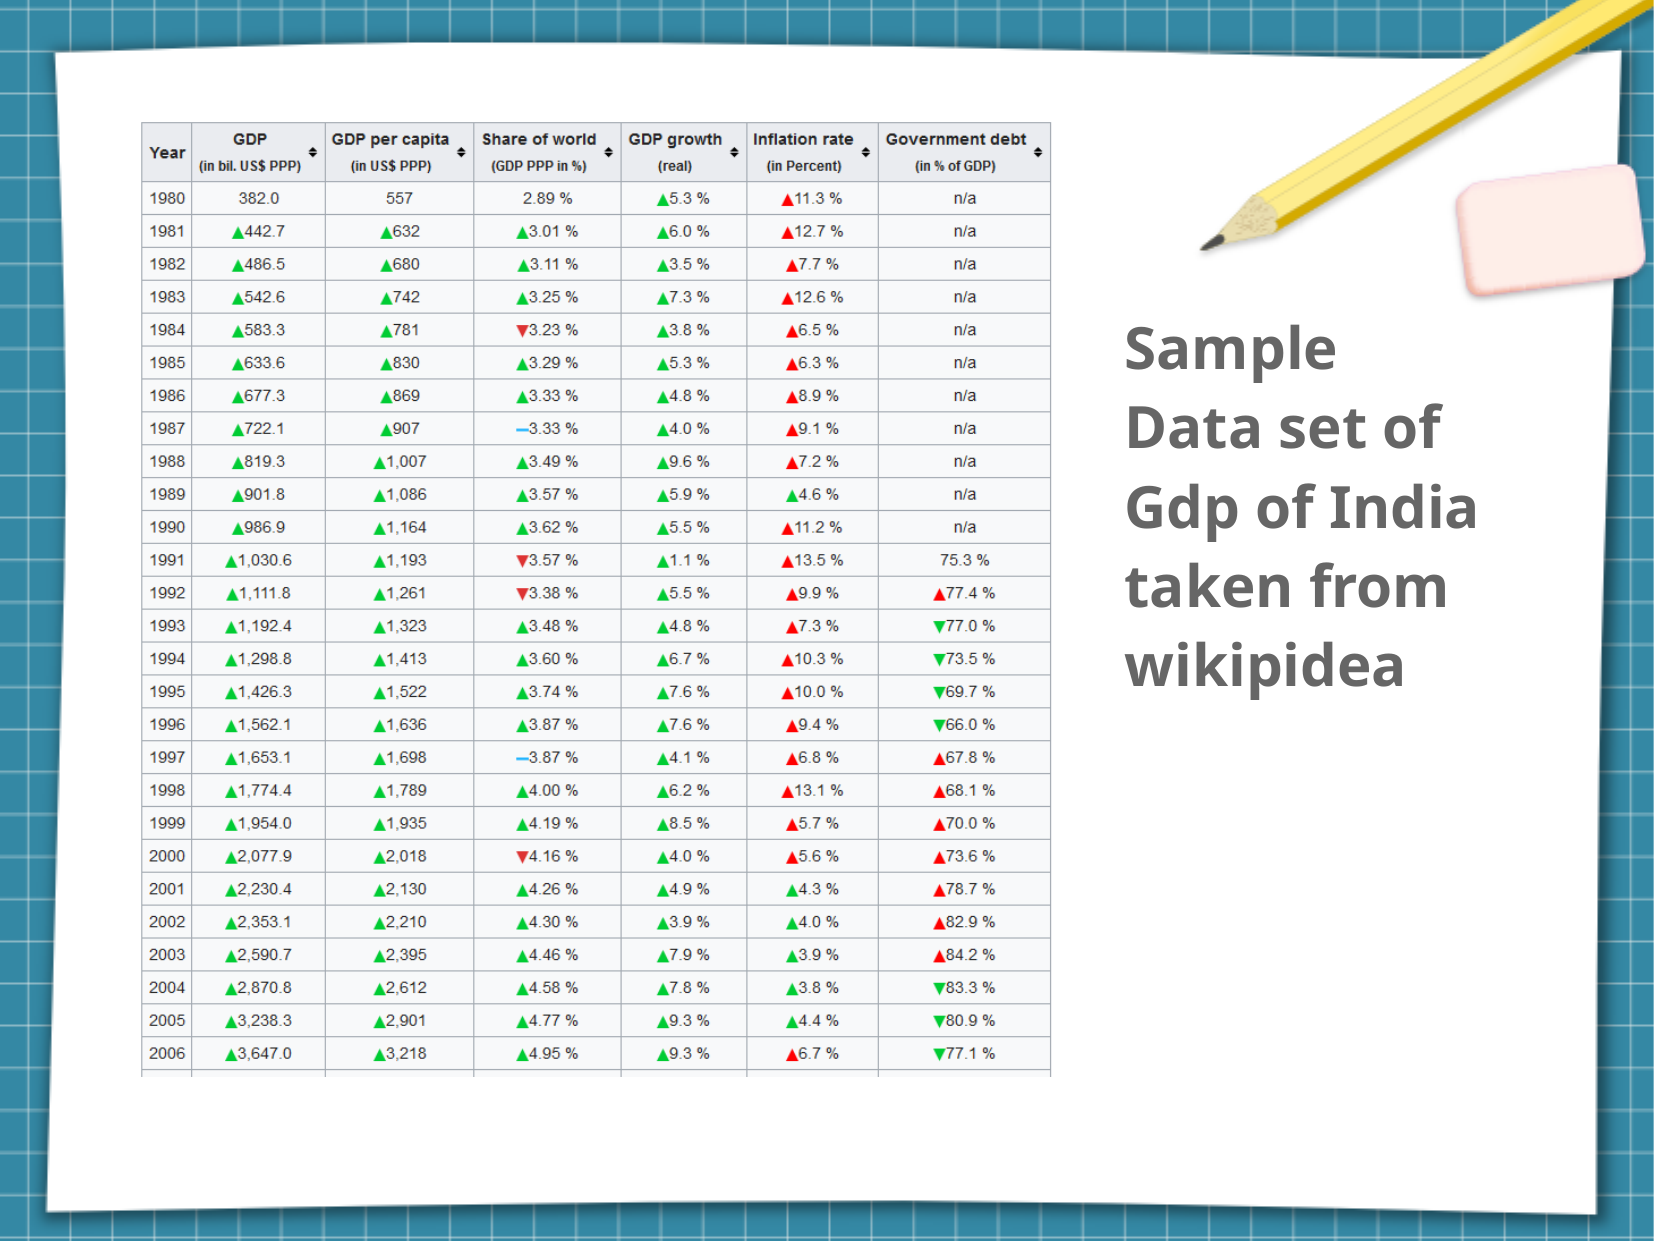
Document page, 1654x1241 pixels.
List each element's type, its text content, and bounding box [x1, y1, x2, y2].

picture [0, 0, 1654, 1241]
text_box Sample Data set of Gdp of India taken from wikipidea [1110, 300, 1501, 1066]
